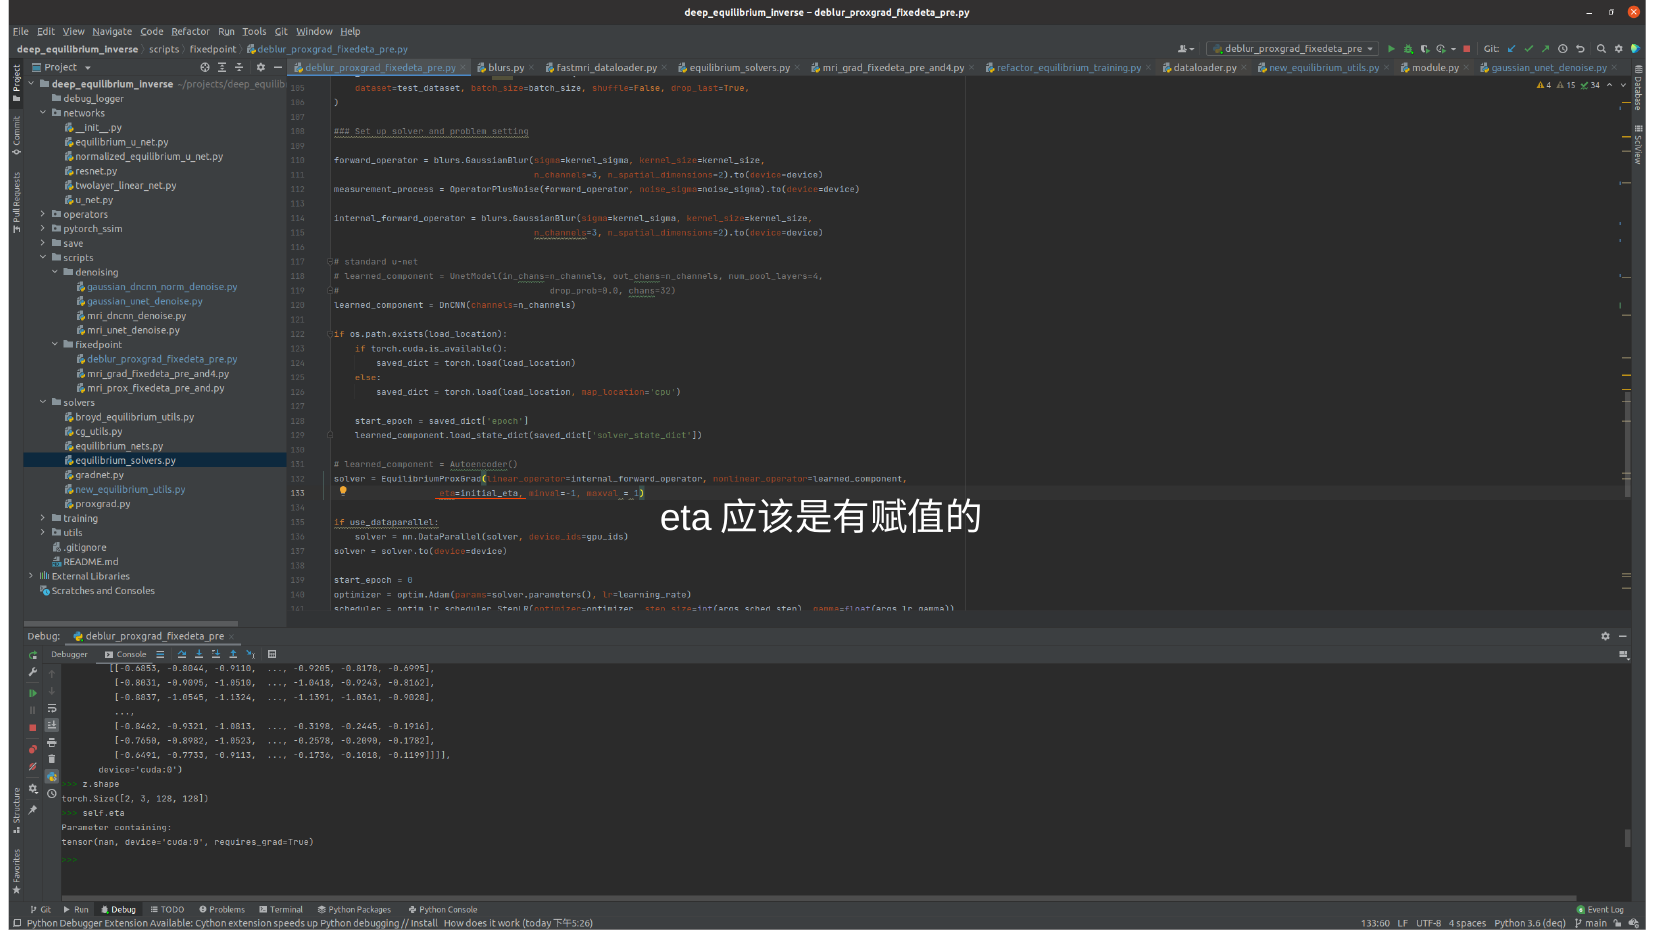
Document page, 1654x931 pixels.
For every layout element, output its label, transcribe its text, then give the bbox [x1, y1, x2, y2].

picture [8, 0, 1646, 930]
text_box eta应该是有赋值的 [645, 480, 1119, 550]
